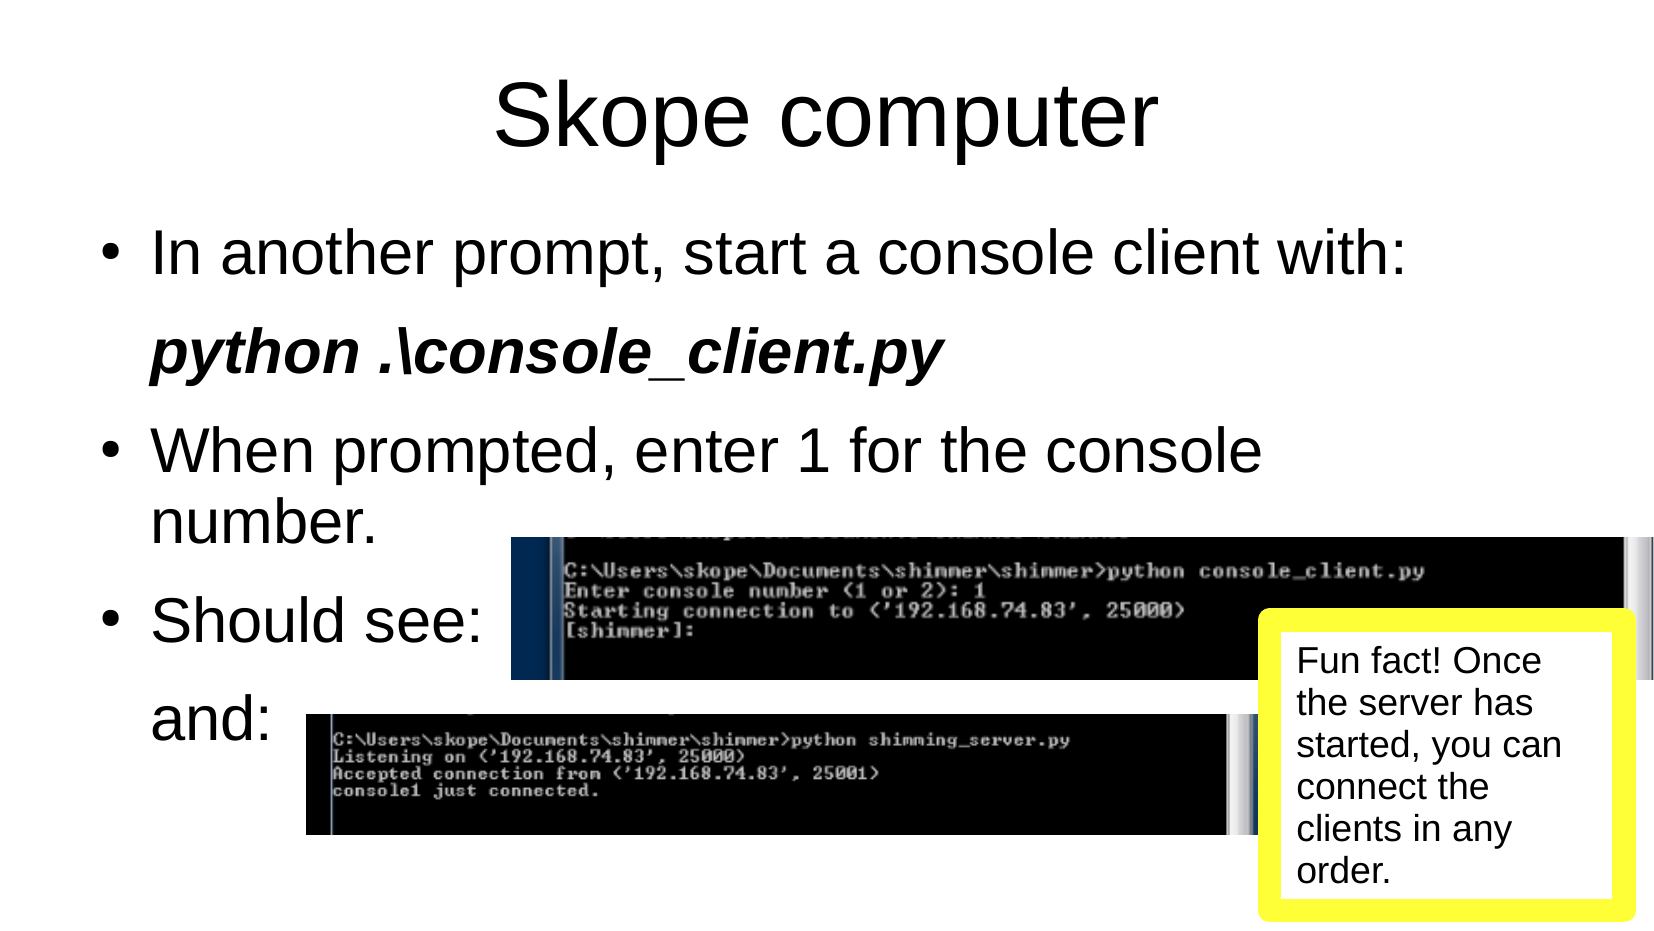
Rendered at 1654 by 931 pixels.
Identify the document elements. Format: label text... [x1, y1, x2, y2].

picture [306, 714, 1258, 835]
picture [511, 537, 1654, 680]
title Skope computer [82, 37, 1571, 193]
list In another prompt, start a console client with: python .\console_client.py When prompted, enter 1 for the console number. Should see: and: [82, 217, 1506, 758]
text_box Fun fact! Once the server has started, you can connect the clients in any order. [1269, 620, 1625, 911]
